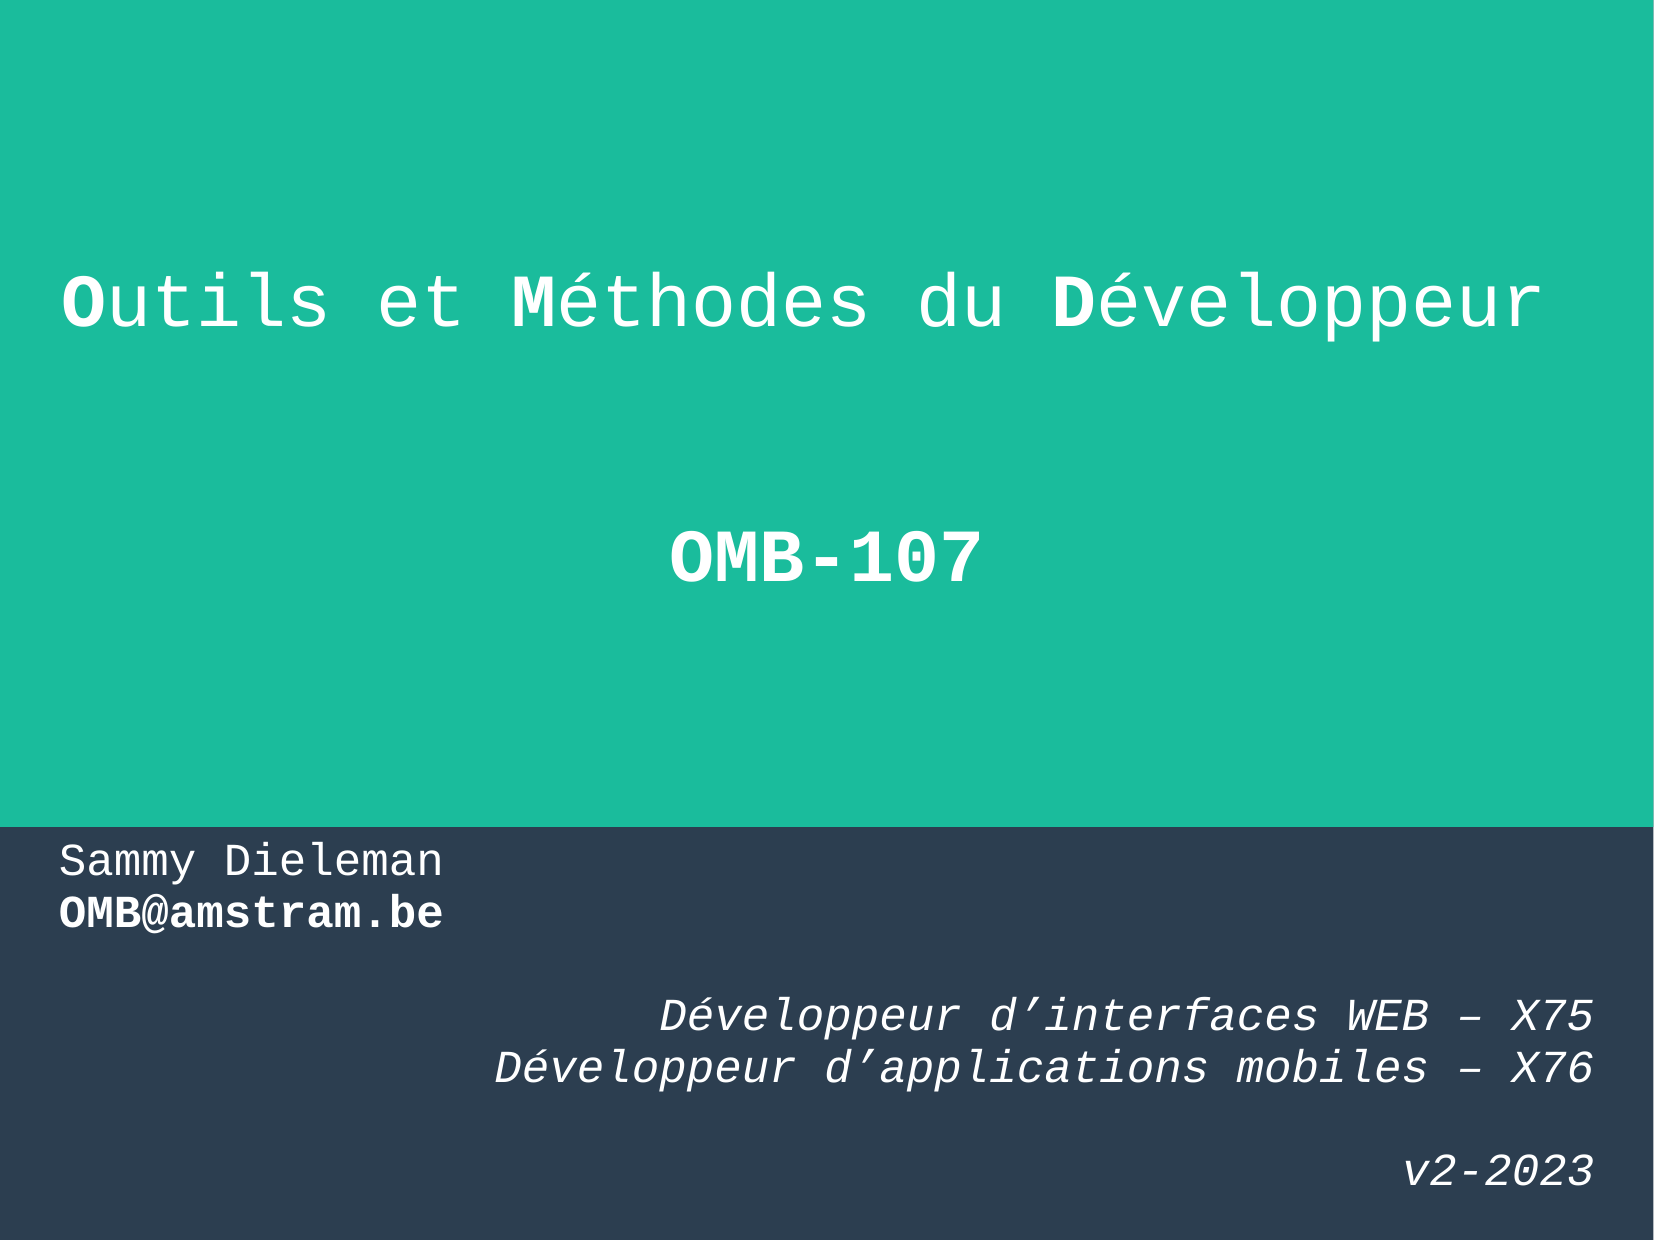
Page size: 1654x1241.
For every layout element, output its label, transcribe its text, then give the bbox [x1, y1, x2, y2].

title Outils et Méthodes du Développeur OMB-107 [58, 0, 1595, 826]
subtitle Sammy Dieleman OMB@amstram.be Développeur d’interfaces WEB – X75 Développeur d’applications mobiles – X76 v2-2023 [58, 856, 1595, 1181]
